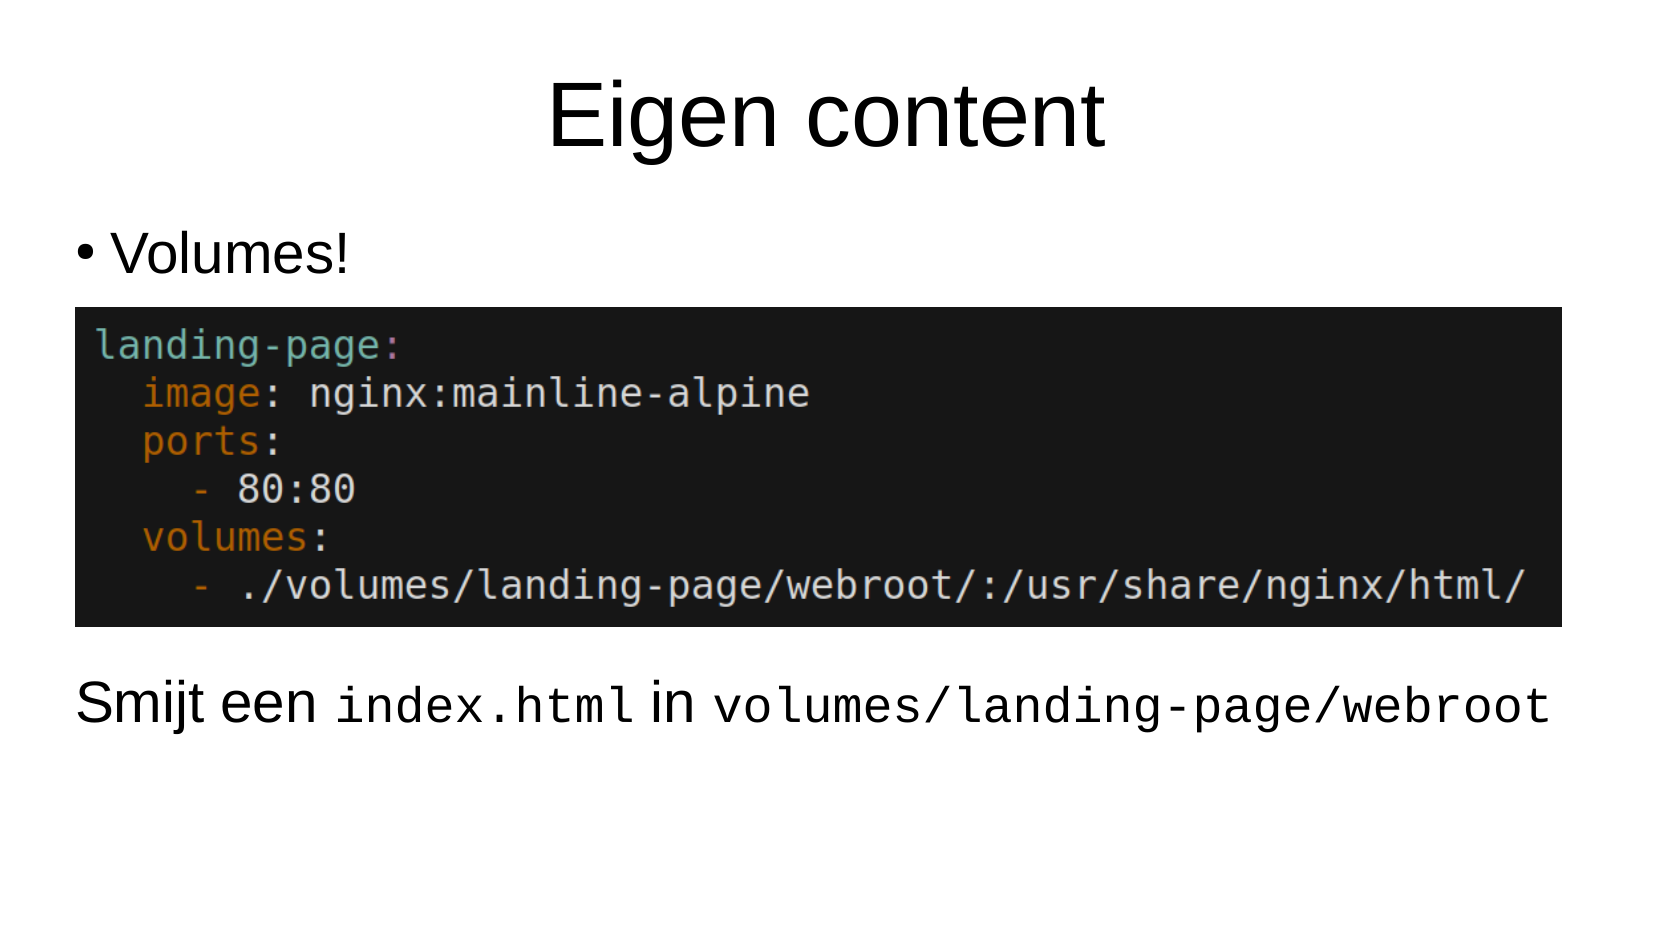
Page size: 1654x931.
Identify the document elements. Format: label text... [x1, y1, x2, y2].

picture [75, 307, 1562, 627]
subtitle Volumes! Smijt een index.html in volumes/landing-page/webroot [75, 210, 1564, 751]
title Eigen content [82, 37, 1571, 193]
